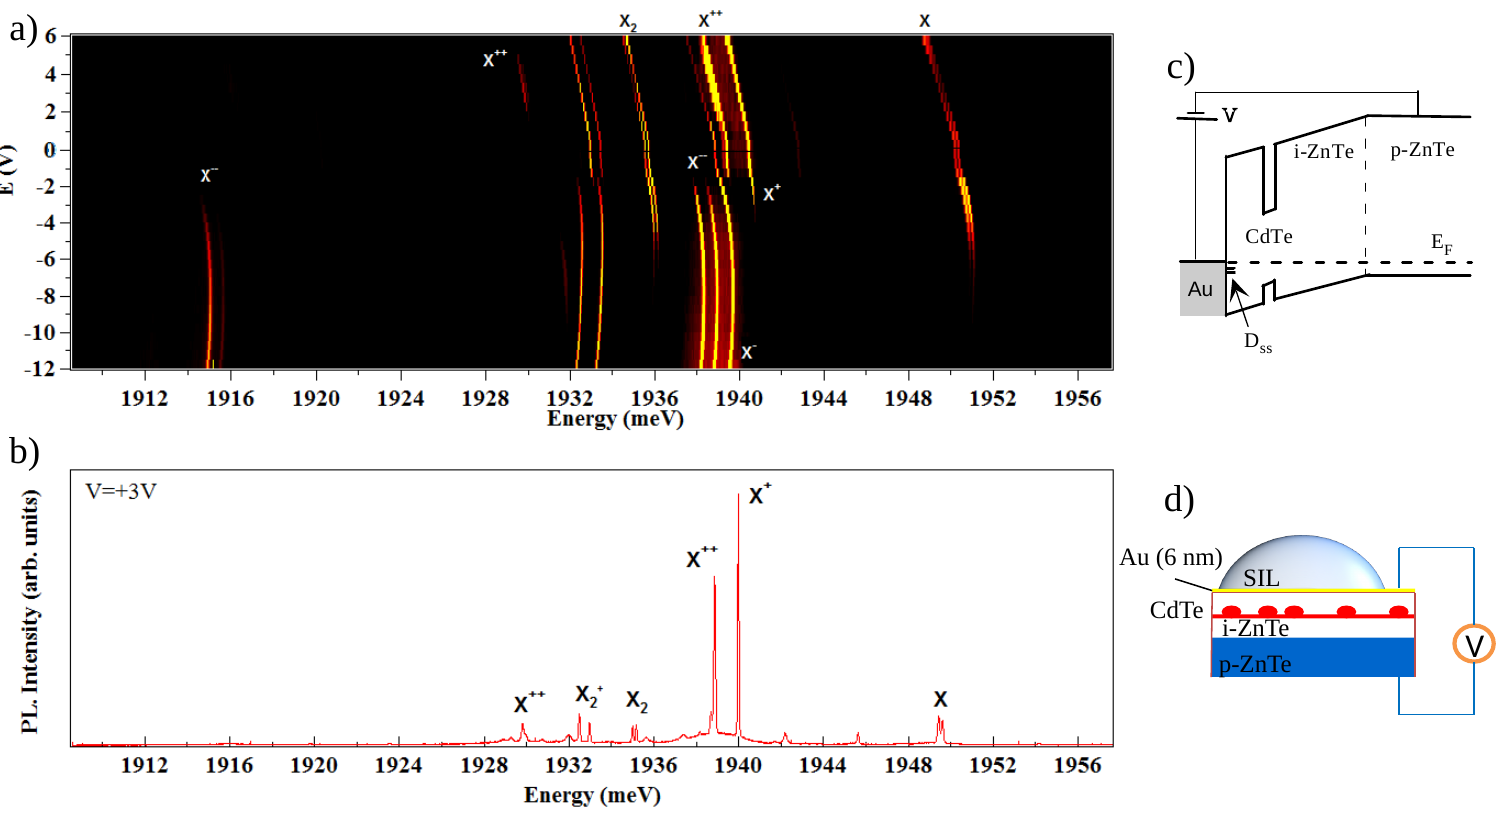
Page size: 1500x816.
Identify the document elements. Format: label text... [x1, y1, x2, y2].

text_box [1305, 605, 1414, 619]
text_box i-ZnTe [1207, 604, 1305, 650]
text_box Au (6 nm) [1104, 533, 1246, 579]
text_box SIL [1228, 554, 1296, 600]
text_box d) [1149, 466, 1211, 527]
picture [1214, 534, 1389, 589]
text_box b) [0, 419, 56, 479]
text_box c) [1151, 33, 1211, 94]
text_box [1296, 588, 1416, 593]
text_box V [1450, 616, 1500, 672]
picture [0, 7, 1128, 437]
text_box a) [0, 0, 54, 56]
text_box p-ZnTe [1204, 639, 1307, 685]
text_box CdTe [1135, 586, 1219, 632]
picture [1139, 58, 1500, 369]
text_box Au [1173, 270, 1230, 309]
text_box [1305, 637, 1414, 677]
picture [15, 444, 1134, 815]
